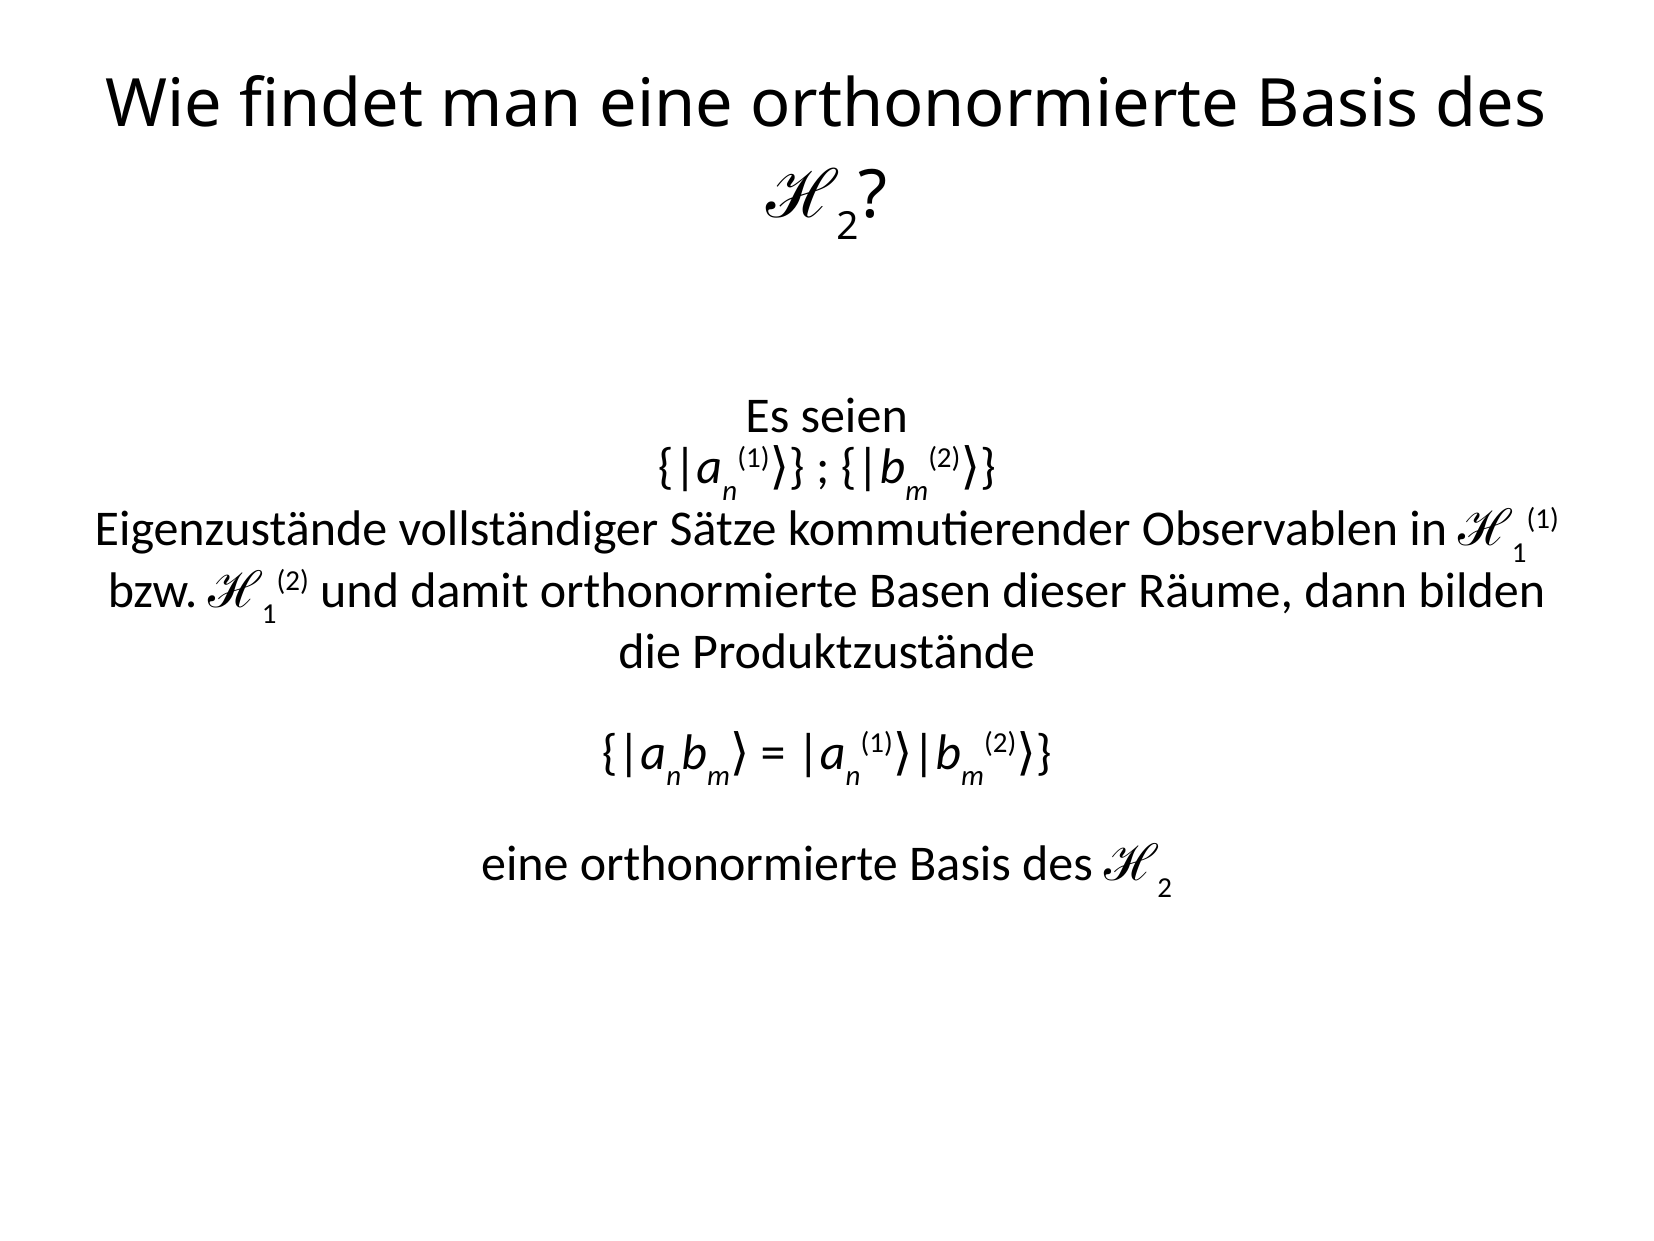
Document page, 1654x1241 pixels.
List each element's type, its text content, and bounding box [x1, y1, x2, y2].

title Wie findet man eine orthonormierte Basis des ℋ2? [82, 49, 1571, 257]
subtitle Es seien {|an(1)⟩} ; {|bm(2)⟩} Eigenzustände vollständiger Sätze kommutierender Observablen in ℋ1(1) bzw. ℋ1(2) und damit orthonormierte Basen dieser Räume, dann bilden die Produktzustände {|anbm⟩ = |an(1)⟩|bm(2)⟩} eine orthonormierte Basis des ℋ2 [82, 290, 1571, 1010]
